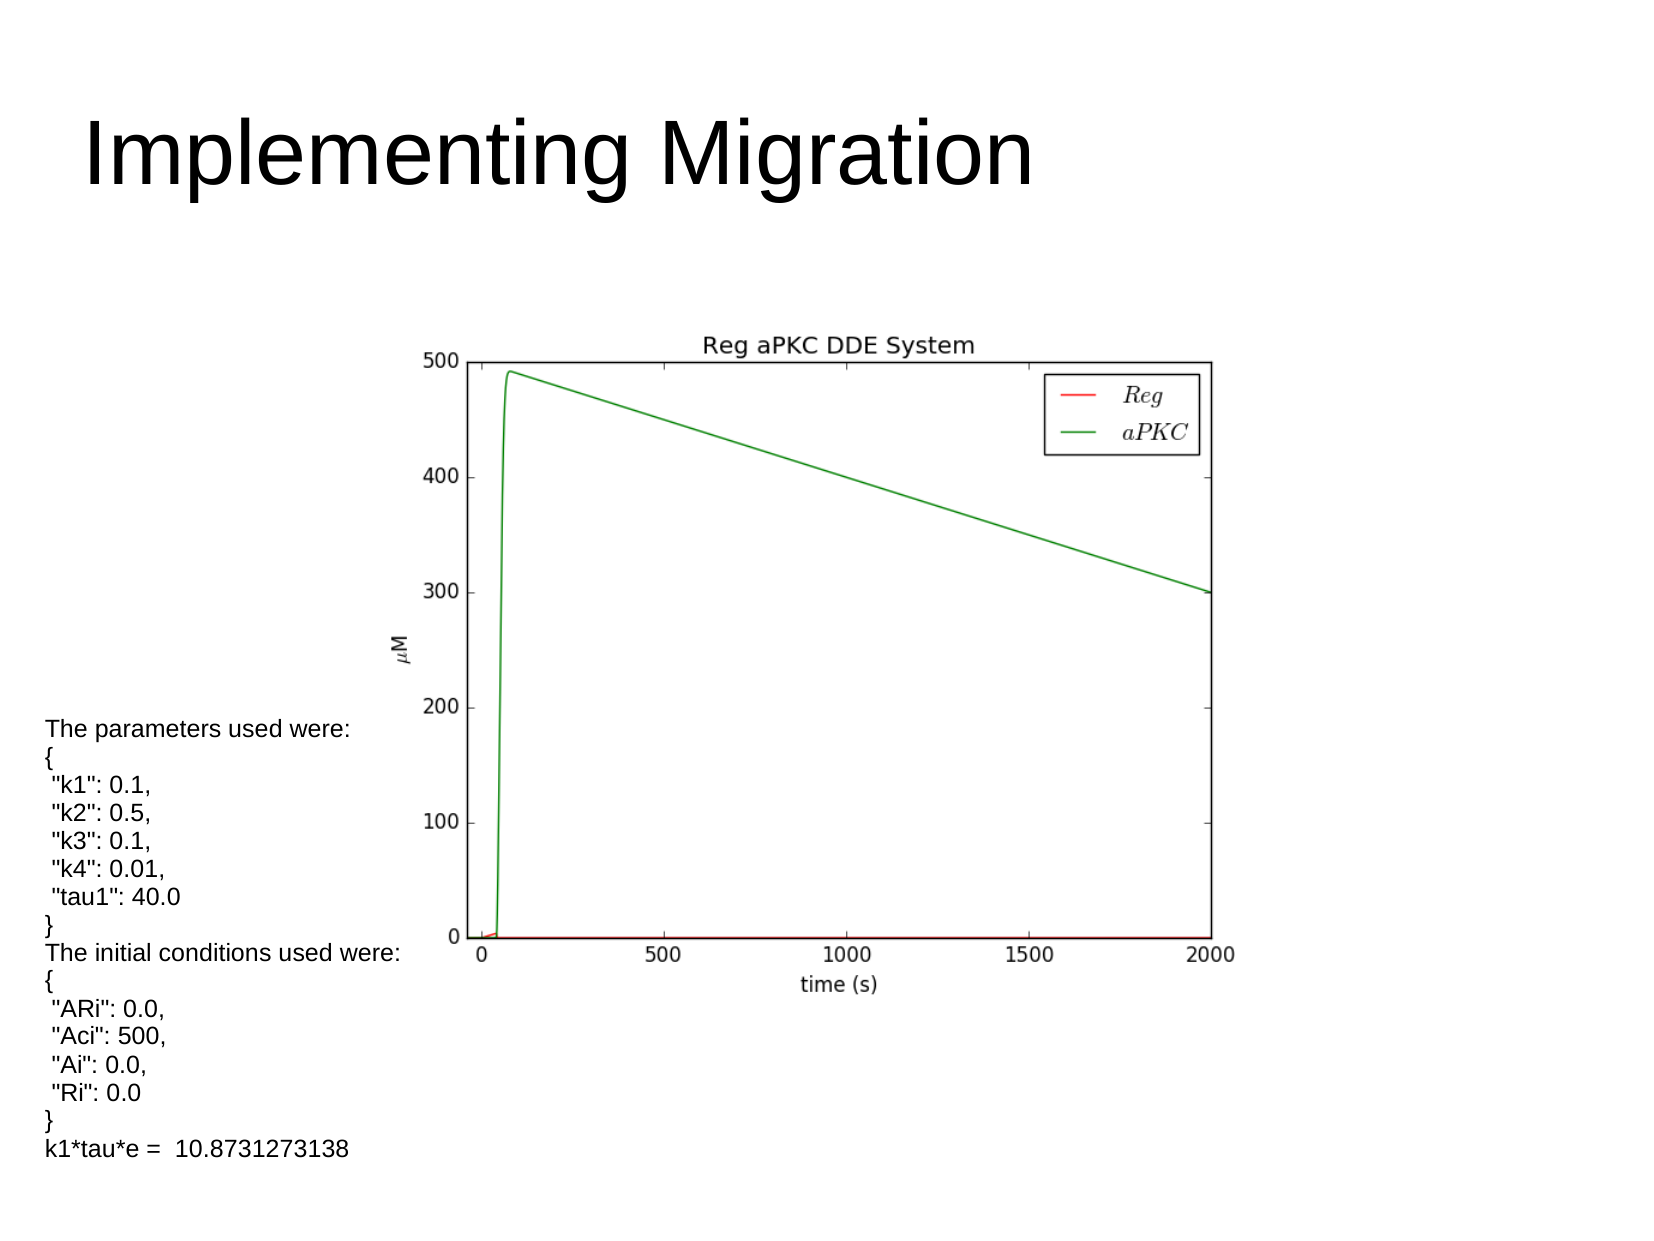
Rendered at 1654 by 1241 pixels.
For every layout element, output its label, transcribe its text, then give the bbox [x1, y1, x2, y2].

text_box The parameters used were: { "k1": 0.1, "k2": 0.5, "k3": 0.1, "k4": 0.01, "tau1": 40.0 } The initial conditions used were: { "ARi": 0.0, "Aci": 500, "Ai": 0.0, "Ri": 0.0 } k1*tau*e = 10.8731273138 [29, 707, 603, 1241]
picture [347, 290, 1307, 1010]
title Implementing Migration [82, 49, 1571, 257]
